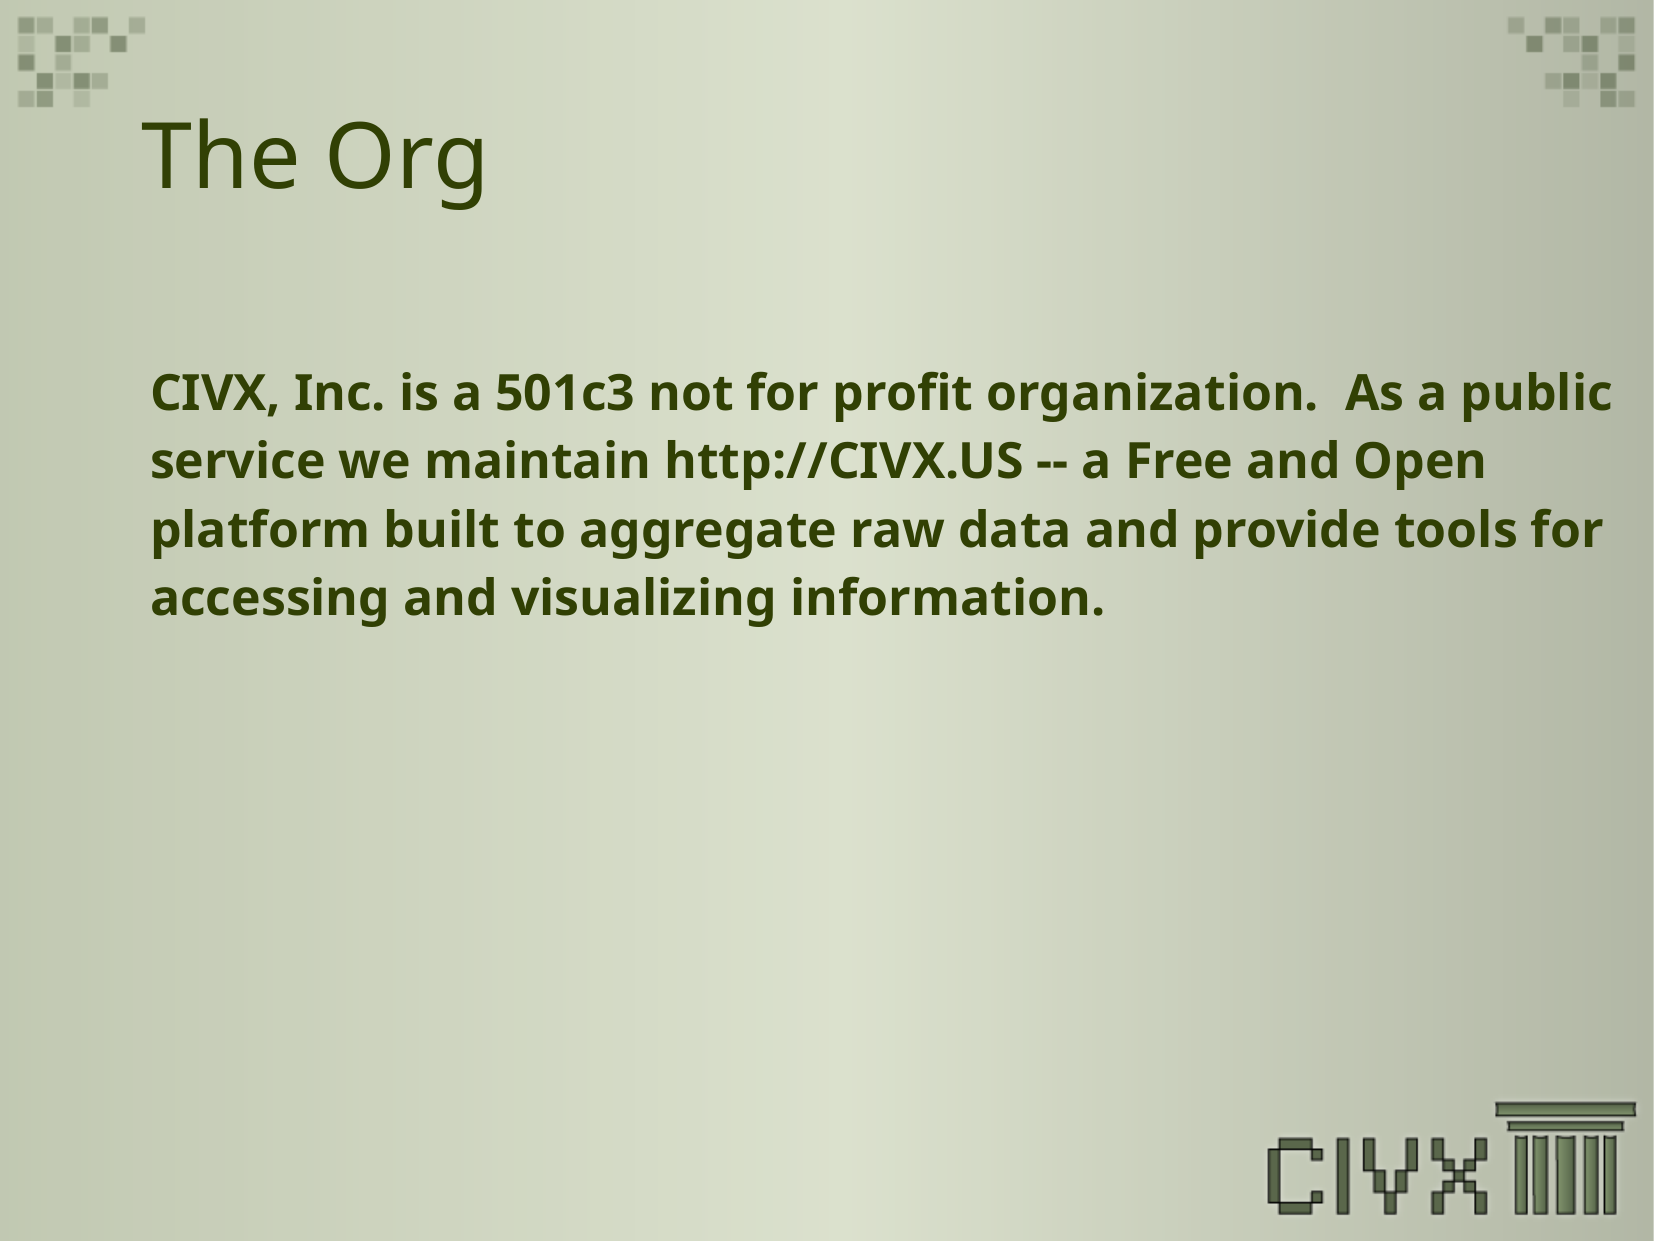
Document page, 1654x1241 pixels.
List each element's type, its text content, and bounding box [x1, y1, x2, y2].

subtitle CIVX, Inc. is a 501c3 not for profit organization. As a public service we maintain http://CIVX.US -- a Free and Open platform built to aggregate raw data and provide tools for accessing and visualizing information. [150, 262, 1639, 1067]
picture [0, 0, 1654, 1241]
title The Org [141, 56, 1630, 250]
